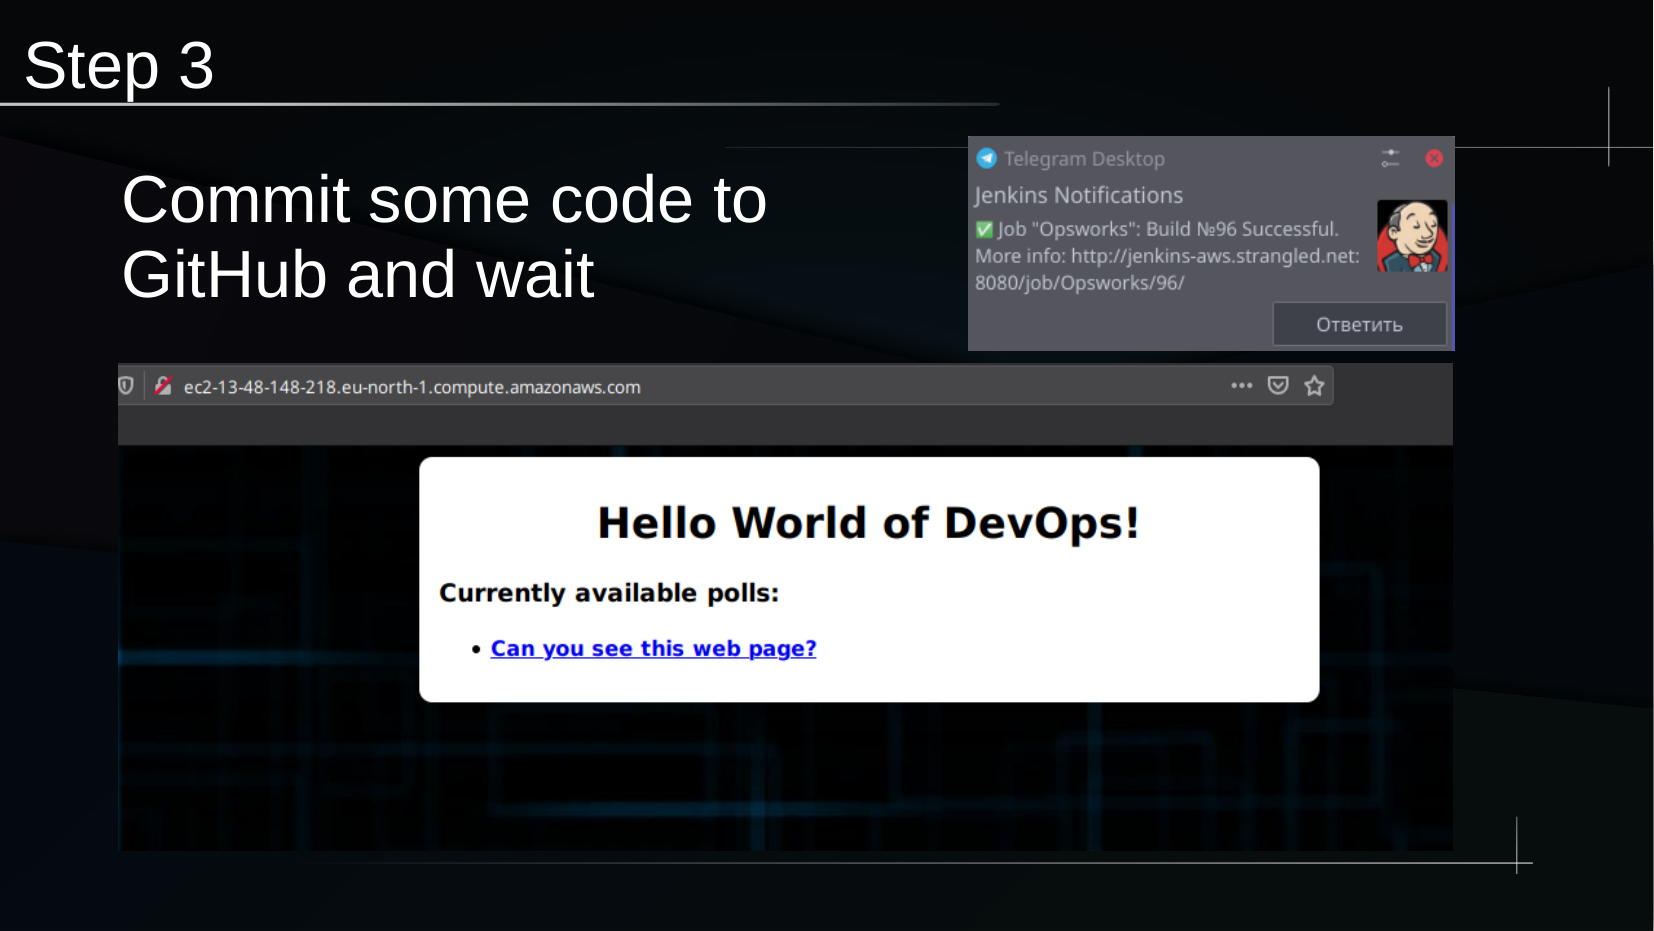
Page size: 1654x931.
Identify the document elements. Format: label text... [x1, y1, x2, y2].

text_box Commit some code to GitHub and wait [106, 154, 934, 319]
picture [0, 0, 1654, 931]
title Step 3 [23, 11, 1589, 119]
